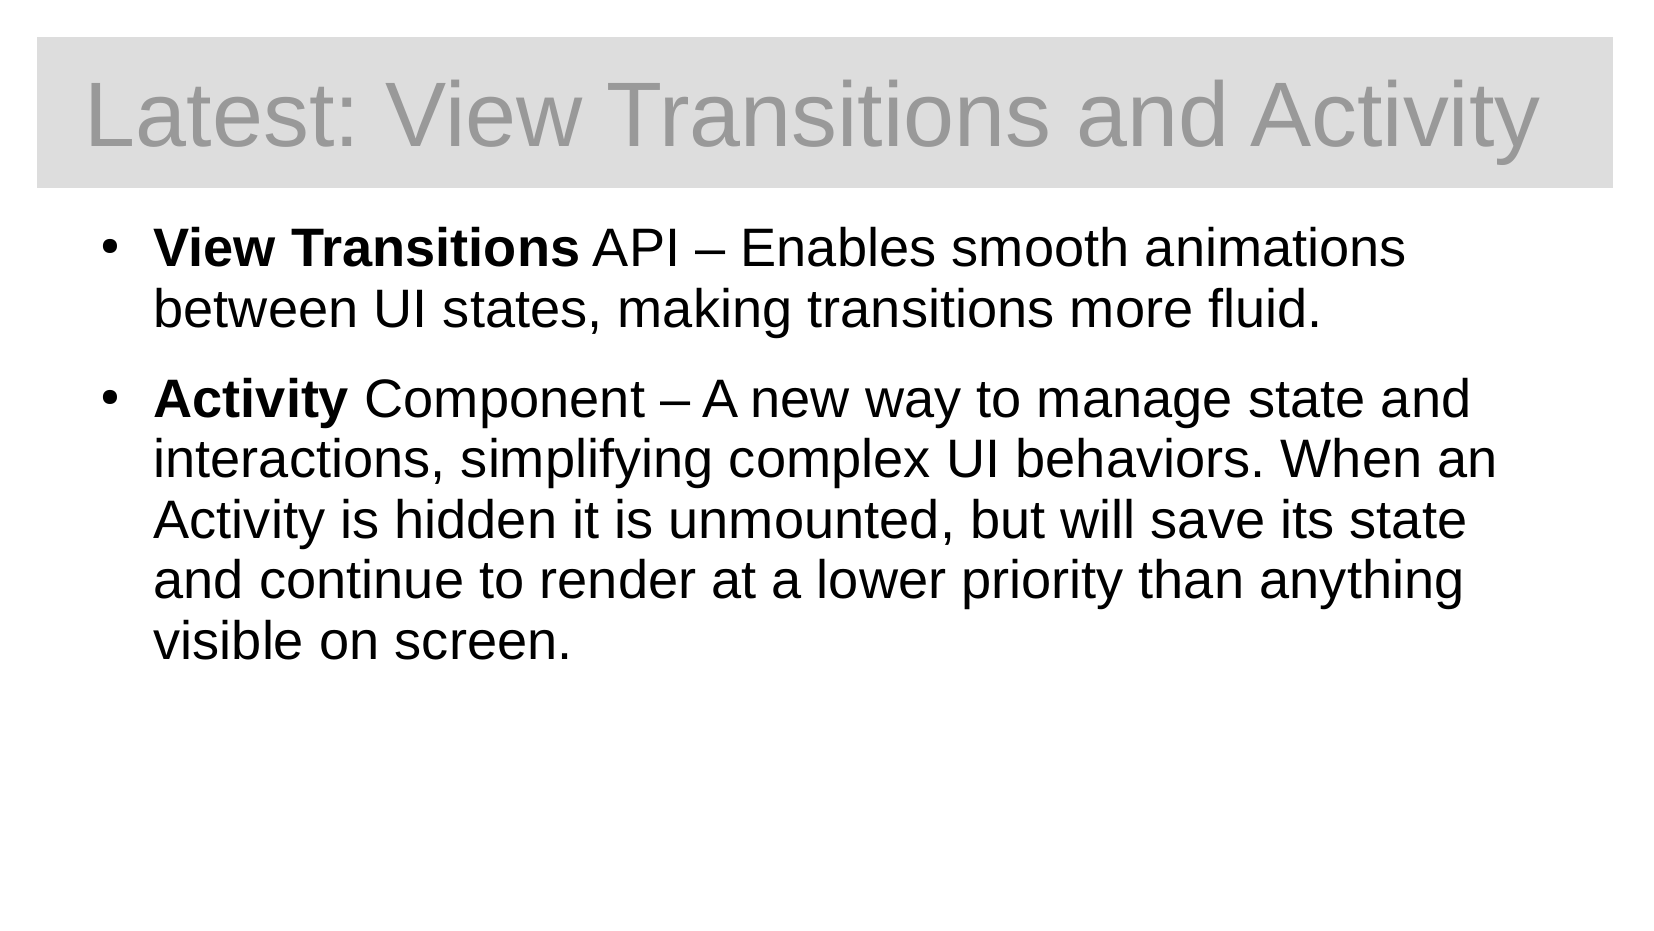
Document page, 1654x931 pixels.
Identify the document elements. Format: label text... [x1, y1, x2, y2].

text_box [37, 37, 82, 188]
title Latest: View Transitions and Activity [82, 37, 1571, 193]
text_box [1571, 37, 1613, 188]
list View Transitions API – Enables smooth animations between UI states, making transitions more fluid. Activity Component – A new way to manage state and interactions, simplifying complex UI behaviors. When an Activity is hidden it is unmounted, but will save its state and continue to render at a lower priority than anything visible on screen. [82, 217, 1571, 758]
